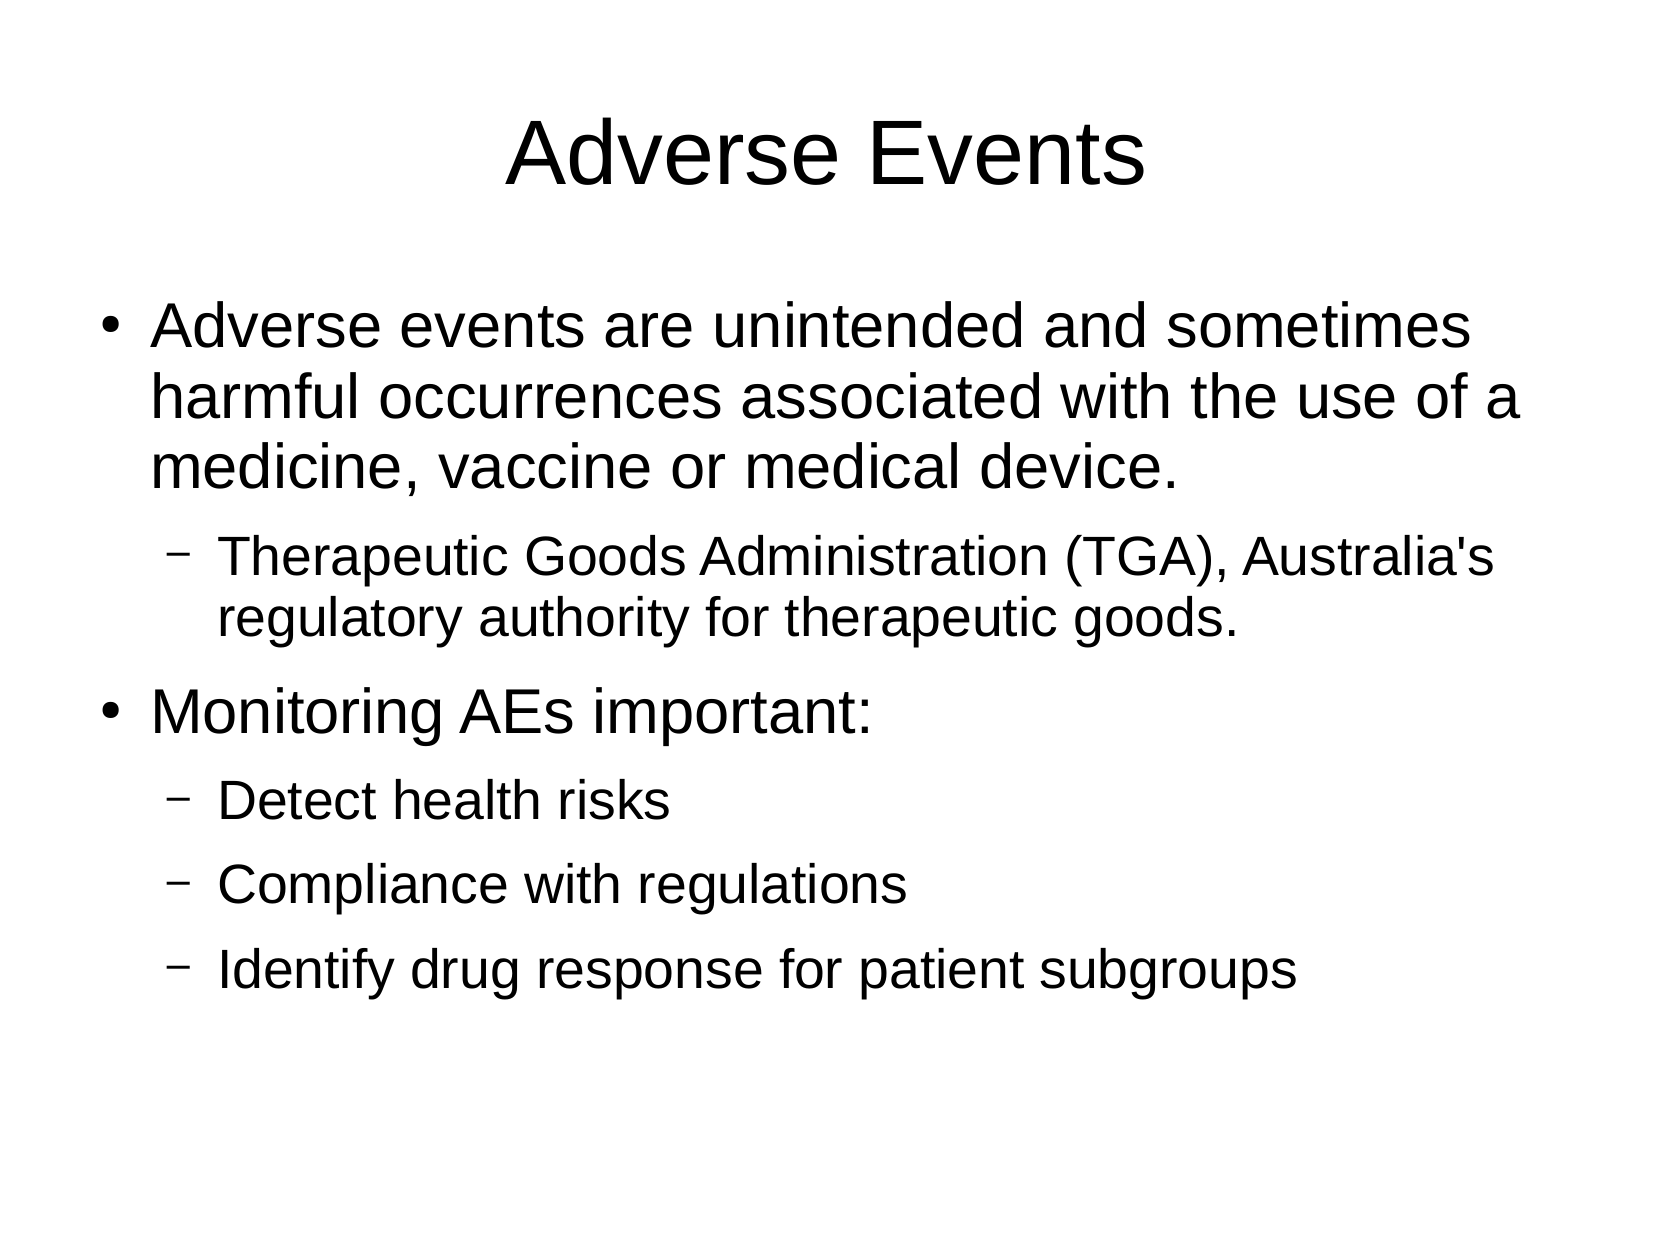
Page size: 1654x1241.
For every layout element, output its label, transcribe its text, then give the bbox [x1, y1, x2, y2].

list Adverse events are unintended and sometimes harmful occurrences associated with the use of a medicine, vaccine or medical device. Therapeutic Goods Administration (TGA), Australia's regulatory authority for therapeutic goods. Monitoring AEs important: Detect health risks Compliance with regulations Identify drug response for patient subgroups [82, 290, 1571, 1010]
title Adverse Events [82, 49, 1571, 257]
